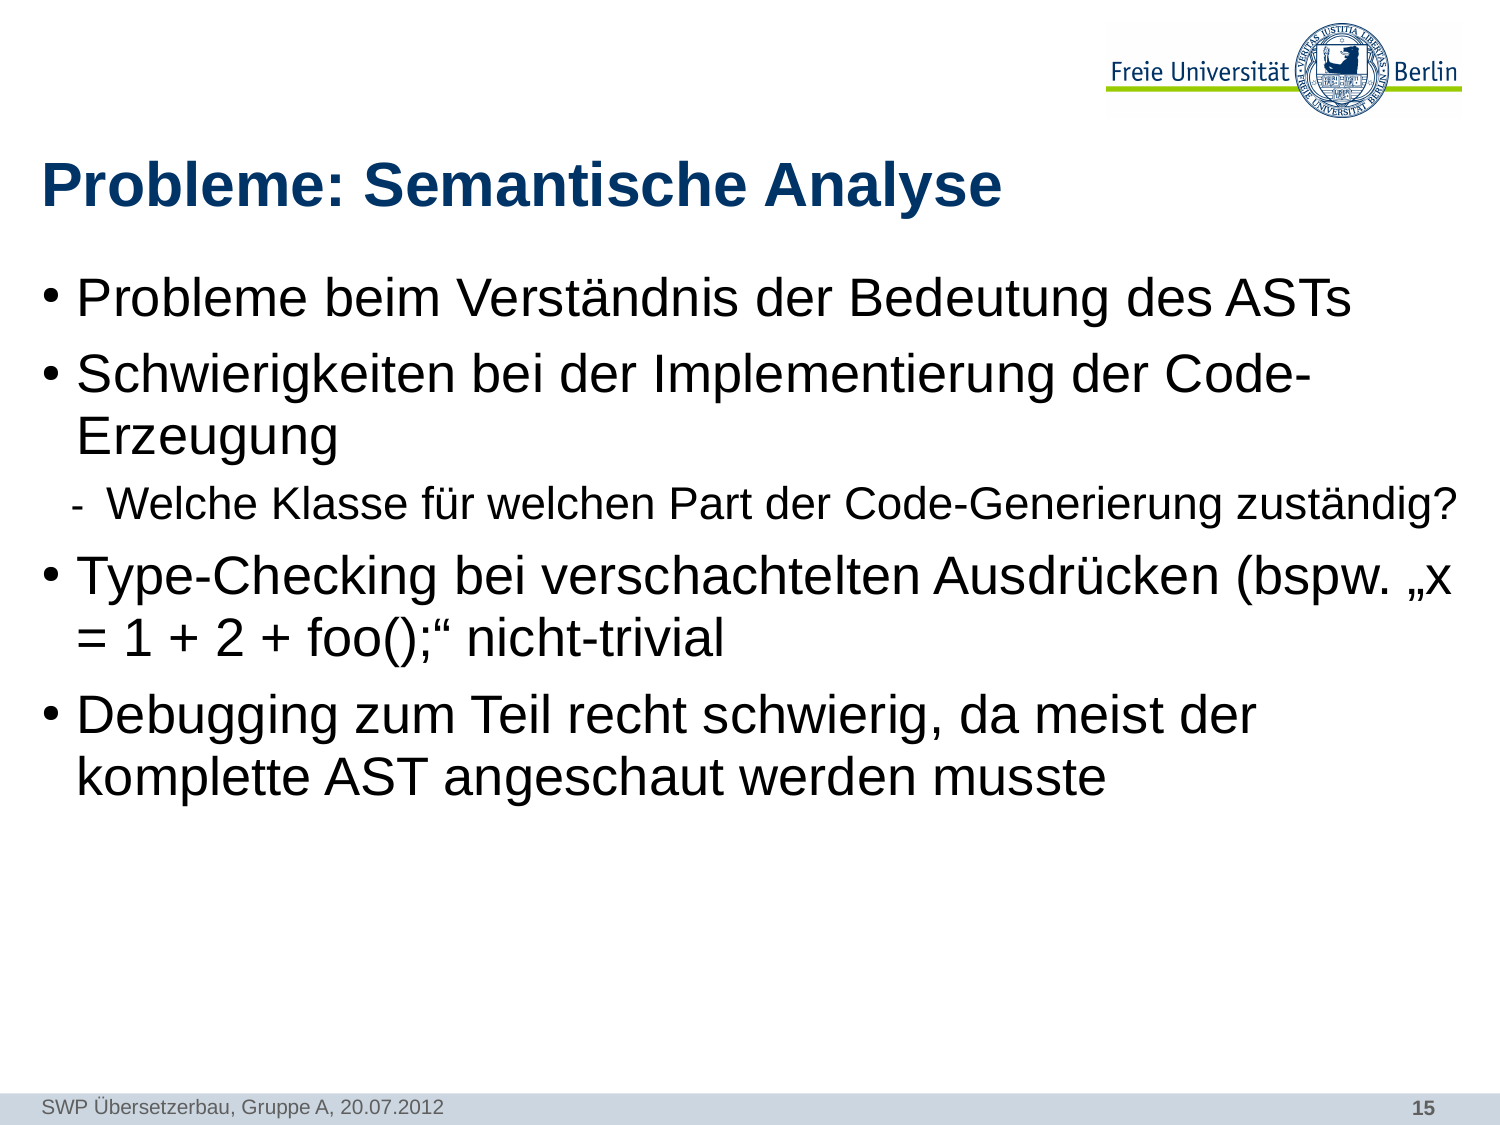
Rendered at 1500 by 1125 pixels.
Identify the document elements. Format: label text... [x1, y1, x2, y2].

picture [1106, 23, 1462, 118]
list Probleme beim Verständnis der Bedeutung des ASTs Schwierigkeiten bei der Implementierung der Code-Erzeugung Welche Klasse für welchen Part der Code-Generierung zuständig? Type-Checking bei verschachtelten Ausdrücken (bspw. „x = 1 + 2 + foo();“ nicht-trivial Debugging zum Teil recht schwierig, da meist der komplette AST angeschaut werden musste [41, 265, 1460, 919]
title Probleme: Semantische Analyse [41, 149, 1460, 221]
